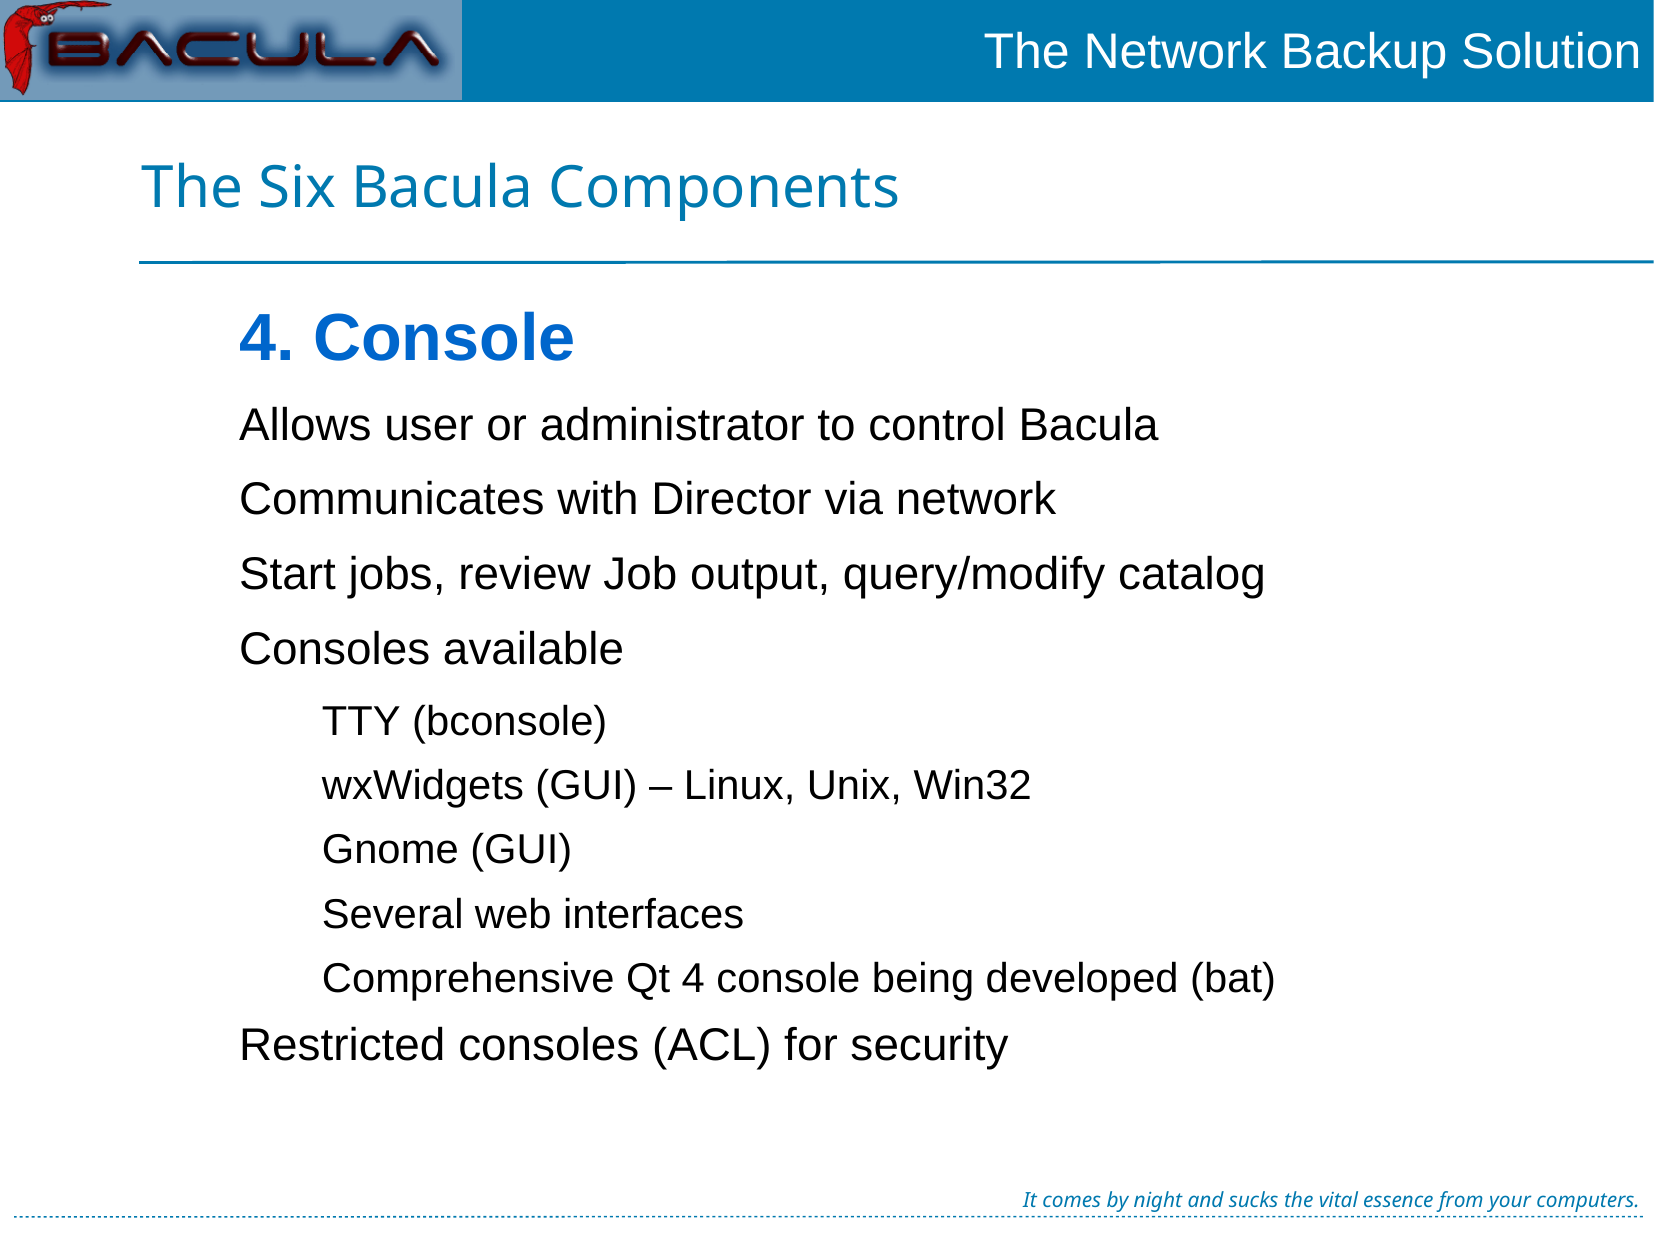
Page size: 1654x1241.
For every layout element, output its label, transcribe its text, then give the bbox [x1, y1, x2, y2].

list 4. Console Allows user or administrator to control Bacula Communicates with Director via network Start jobs, review Job output, query/modify catalog Consoles available TTY (bconsole) wxWidgets (GUI) – Linux, Unix, Win32 Gnome (GUI) Several web interfaces Comprehensive Qt 4 console being developed (bat) Restricted consoles (ACL) for security [144, 300, 1538, 1163]
title The Six Bacula Components [141, 112, 1501, 226]
picture [0, 0, 461, 99]
